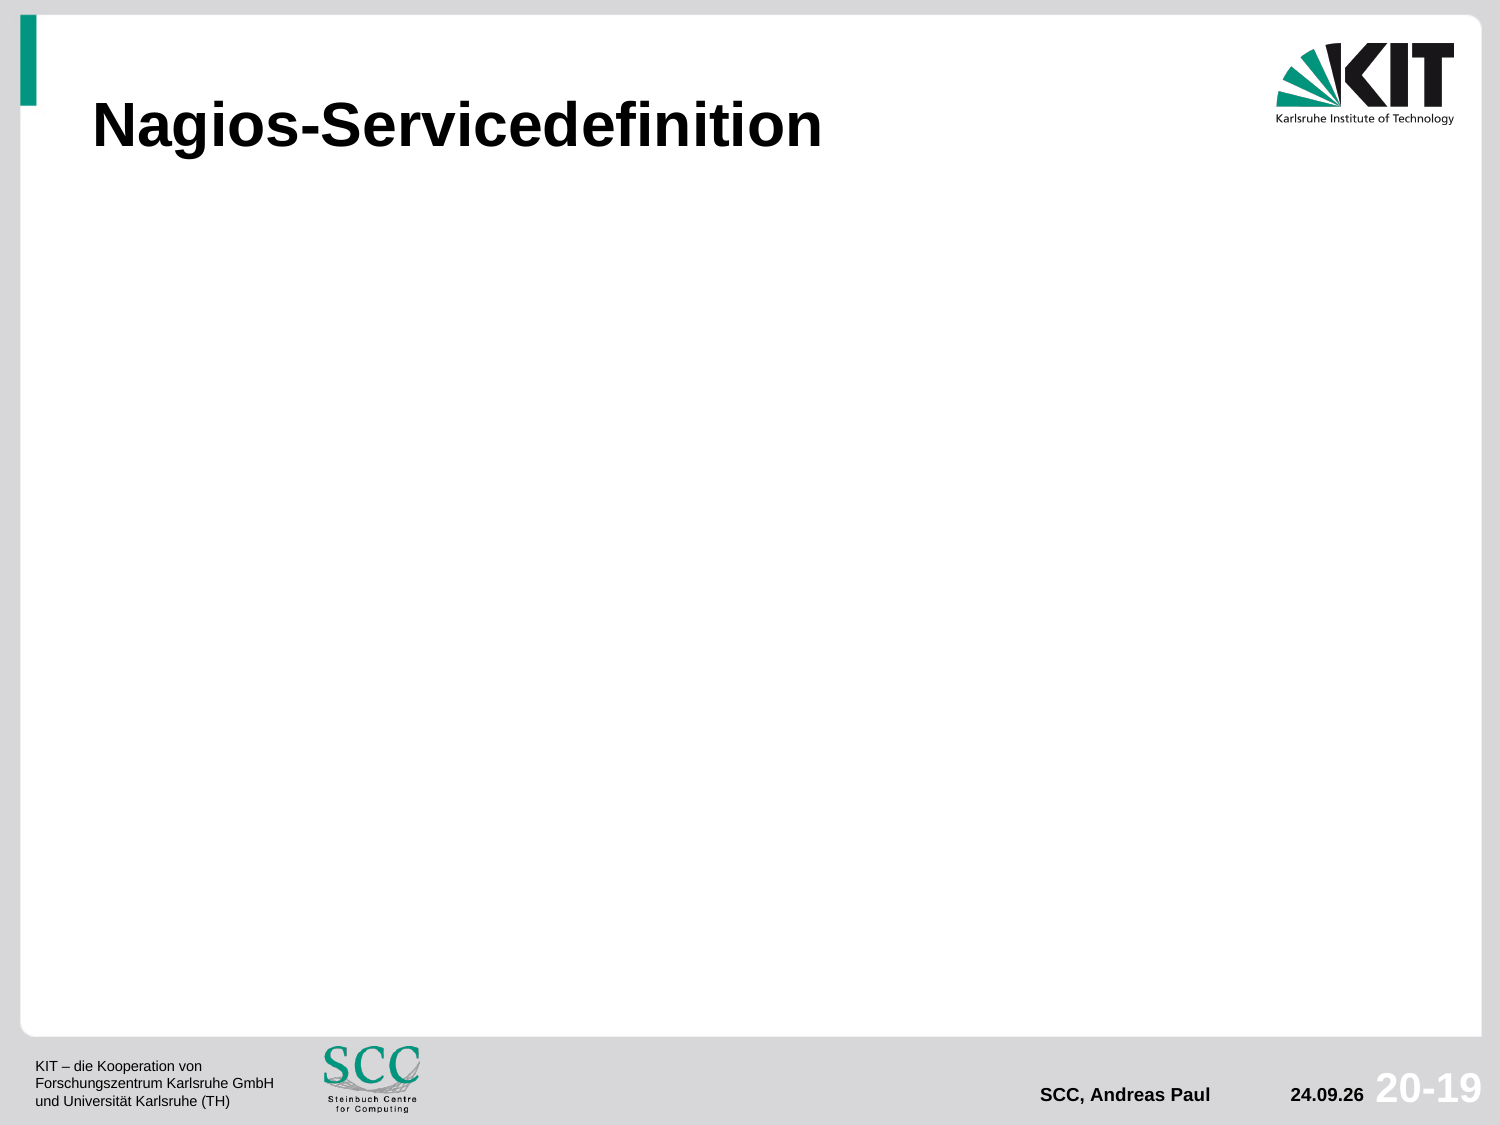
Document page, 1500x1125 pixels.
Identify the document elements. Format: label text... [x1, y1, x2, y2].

title Nagios-Servicedefinition [92, 56, 1147, 176]
picture [0, 0, 1500, 1125]
